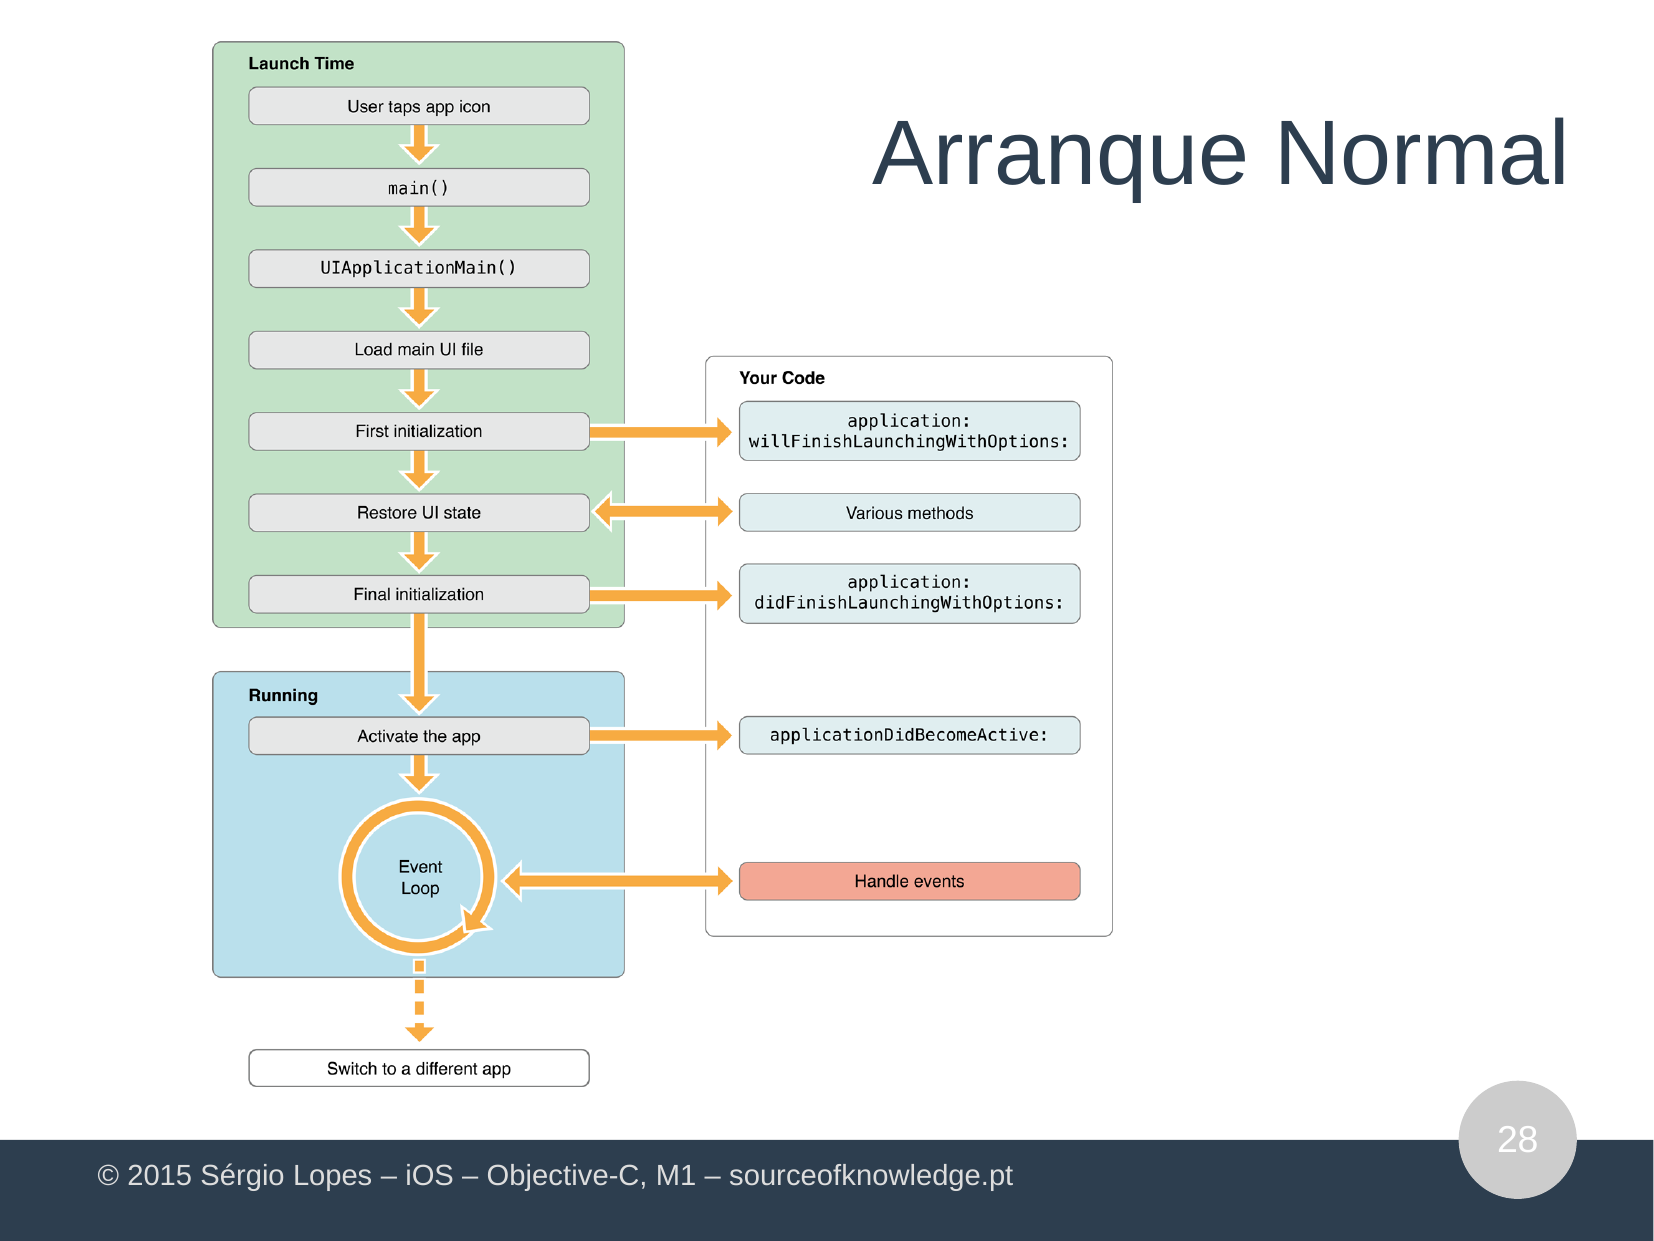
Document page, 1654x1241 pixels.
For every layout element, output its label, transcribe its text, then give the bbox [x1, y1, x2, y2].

text_box 28 [1458, 1080, 1577, 1199]
picture [212, 41, 1113, 49]
title Arranque Normal [82, 49, 1571, 257]
picture [212, 257, 1113, 1087]
text_box [0, 1139, 1654, 1241]
text_box © 2015 Sérgio Lopes – iOS – Objective-C, M1 – sourceofknowledge.pt [82, 1151, 1026, 1199]
